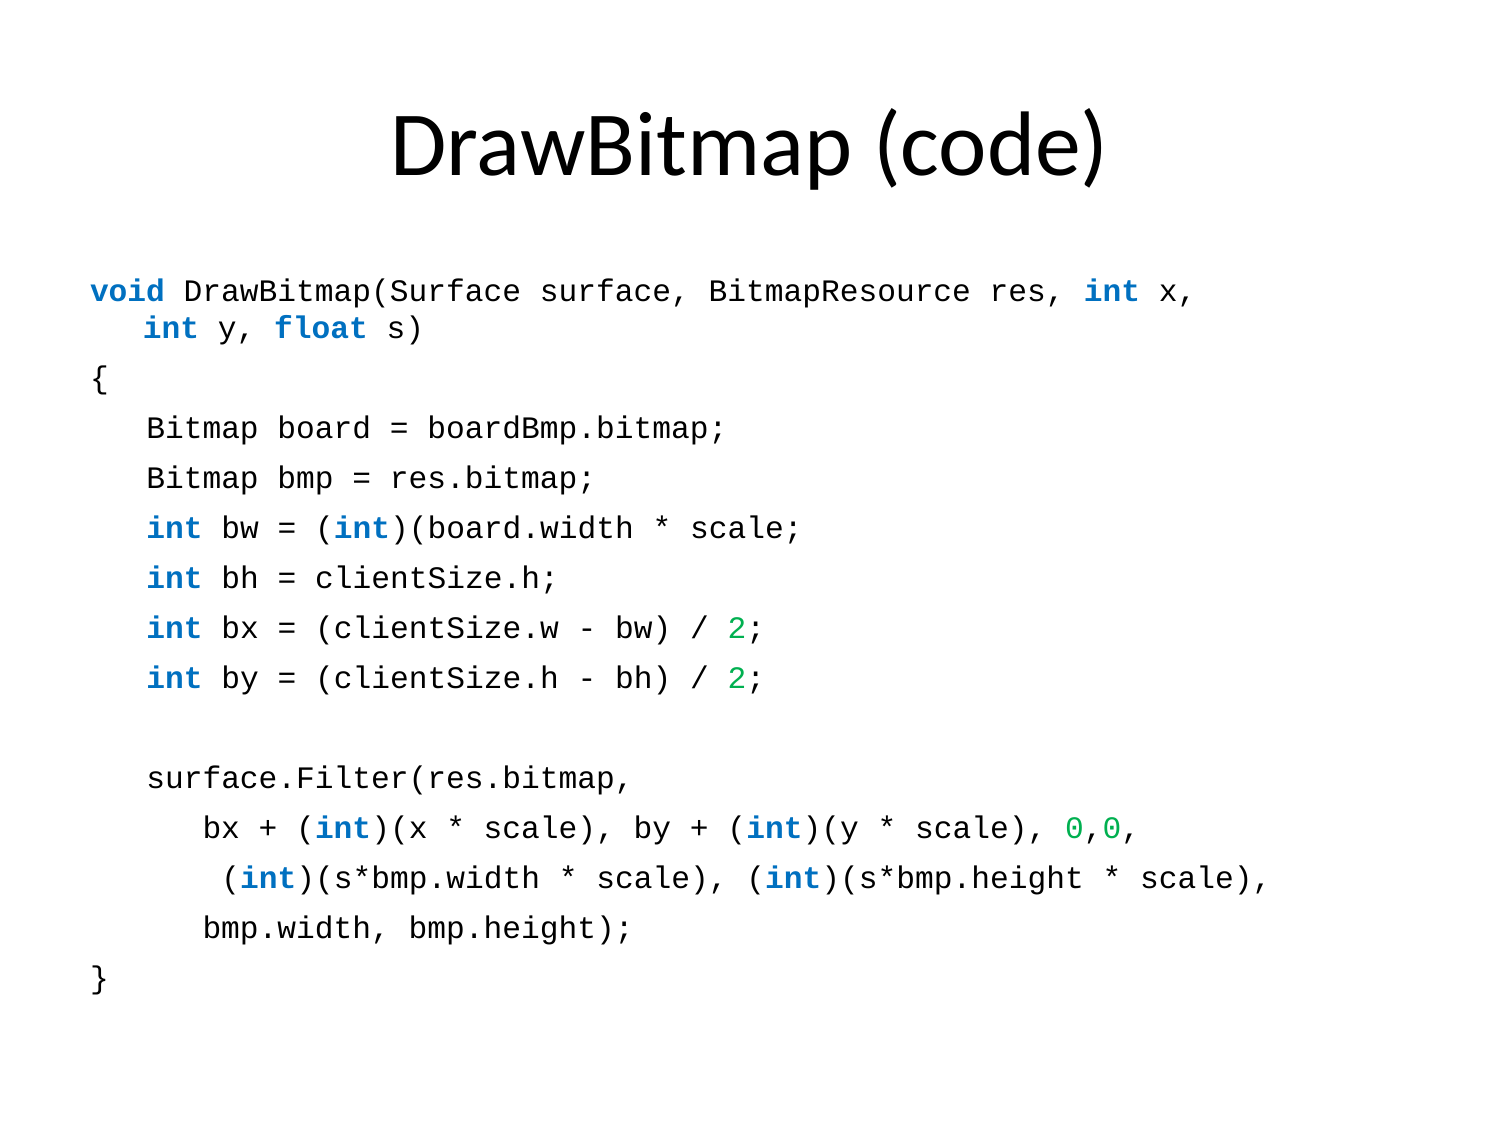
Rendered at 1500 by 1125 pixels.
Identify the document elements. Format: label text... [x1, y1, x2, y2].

title DrawBitmap (code) [75, 45, 1425, 233]
list void DrawBitmap(Surface surface, BitmapResource res, int x, int y, float s) { Bitmap board = boardBmp.bitmap; Bitmap bmp = res.bitmap; int bw = (int)(board.width * scale; int bh = clientSize.h; int bx = (clientSize.w - bw) / 2; int by = (clientSize.h - bh) / 2; surface.Filter(res.bitmap, bx + (int)(x * scale), by + (int)(y * scale), 0,0, (int)(s*bmp.width * scale), (int)(s*bmp.height * scale), bmp.width, bmp.height); } [75, 262, 1425, 1005]
